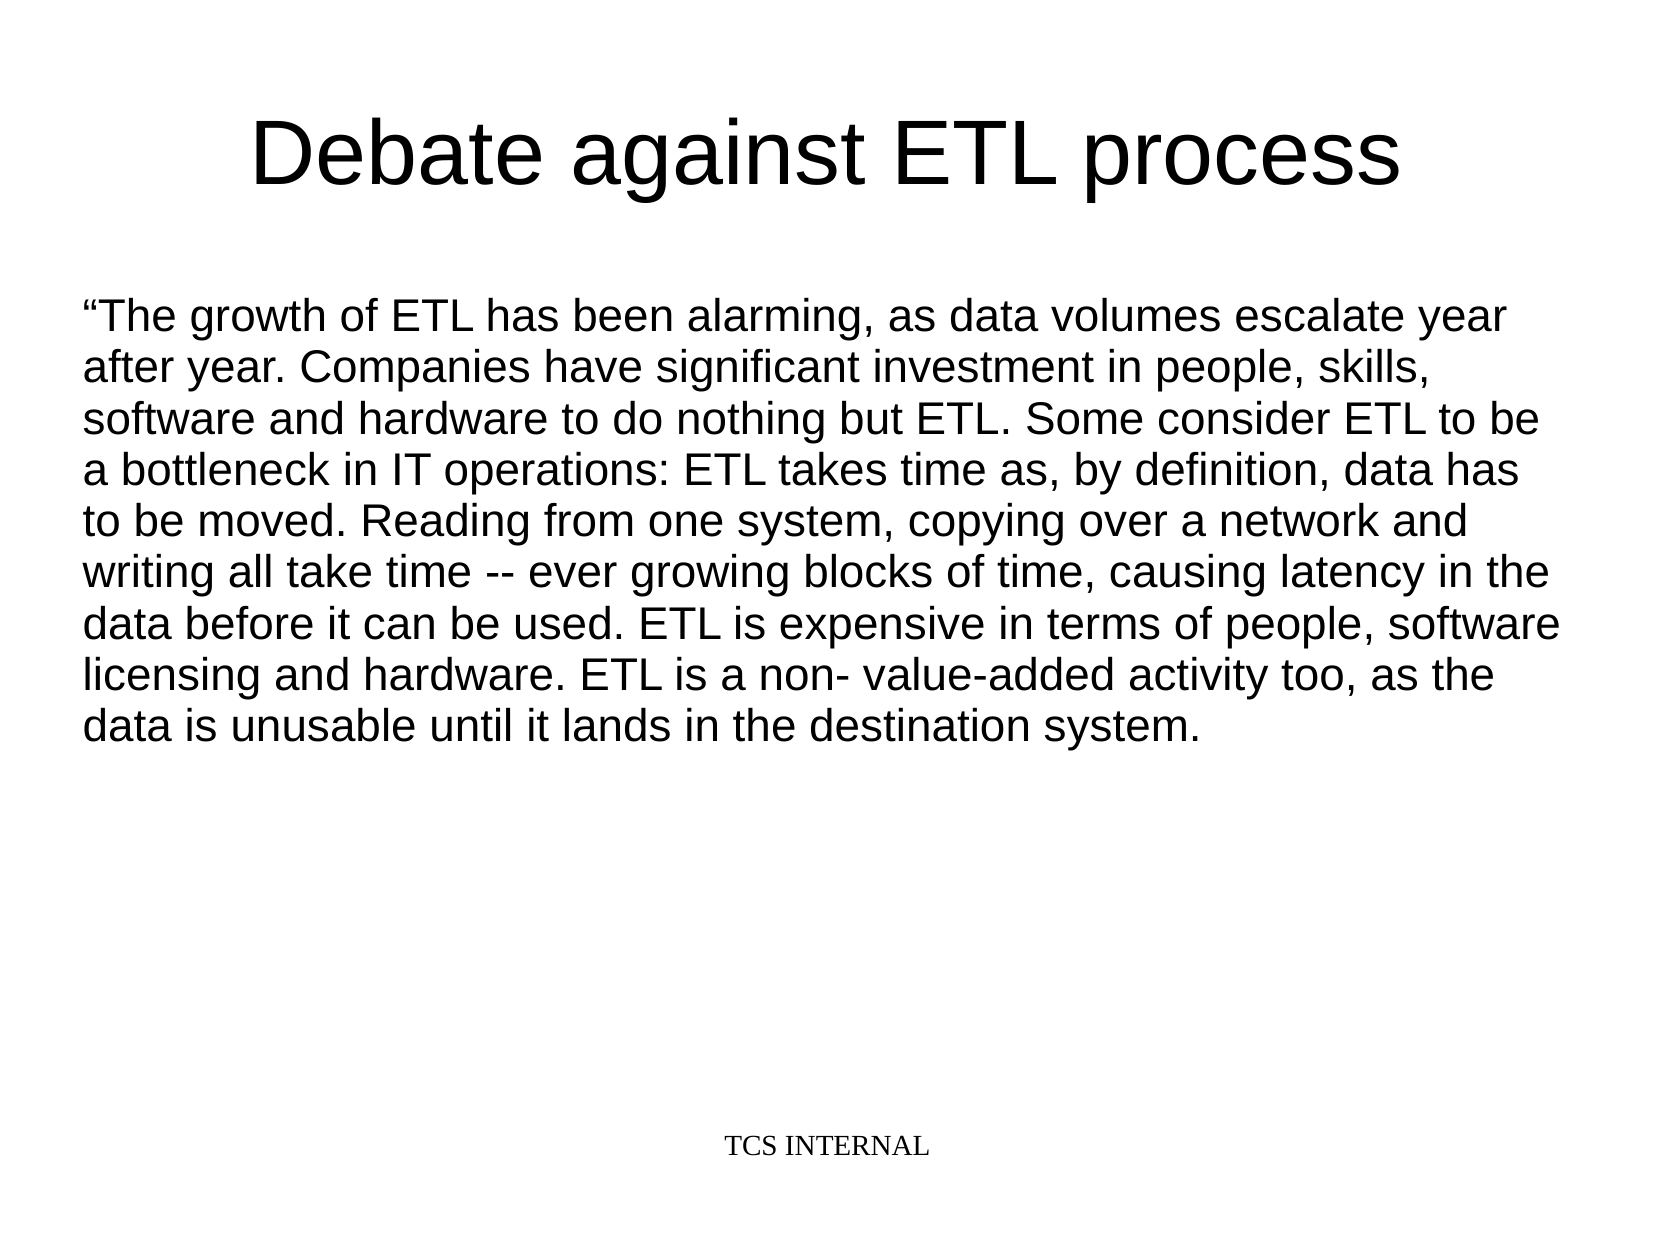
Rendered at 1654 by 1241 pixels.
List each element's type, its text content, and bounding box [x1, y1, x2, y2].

title Debate against ETL process [82, 49, 1571, 257]
list “The growth of ETL has been alarming, as data volumes escalate year after year. Companies have significant investment in people, skills, software and hardware to do nothing but ETL. Some consider ETL to be a bottleneck in IT operations: ETL takes time as, by definition, data has to be moved. Reading from one system, copying over a network and writing all take time -- ever growing blocks of time, causing latency in the data before it can be used. ETL is expensive in terms of people, software licensing and hardware. ETL is a non- value-added activity too, as the data is unusable until it lands in the destination system. [82, 290, 1571, 1109]
